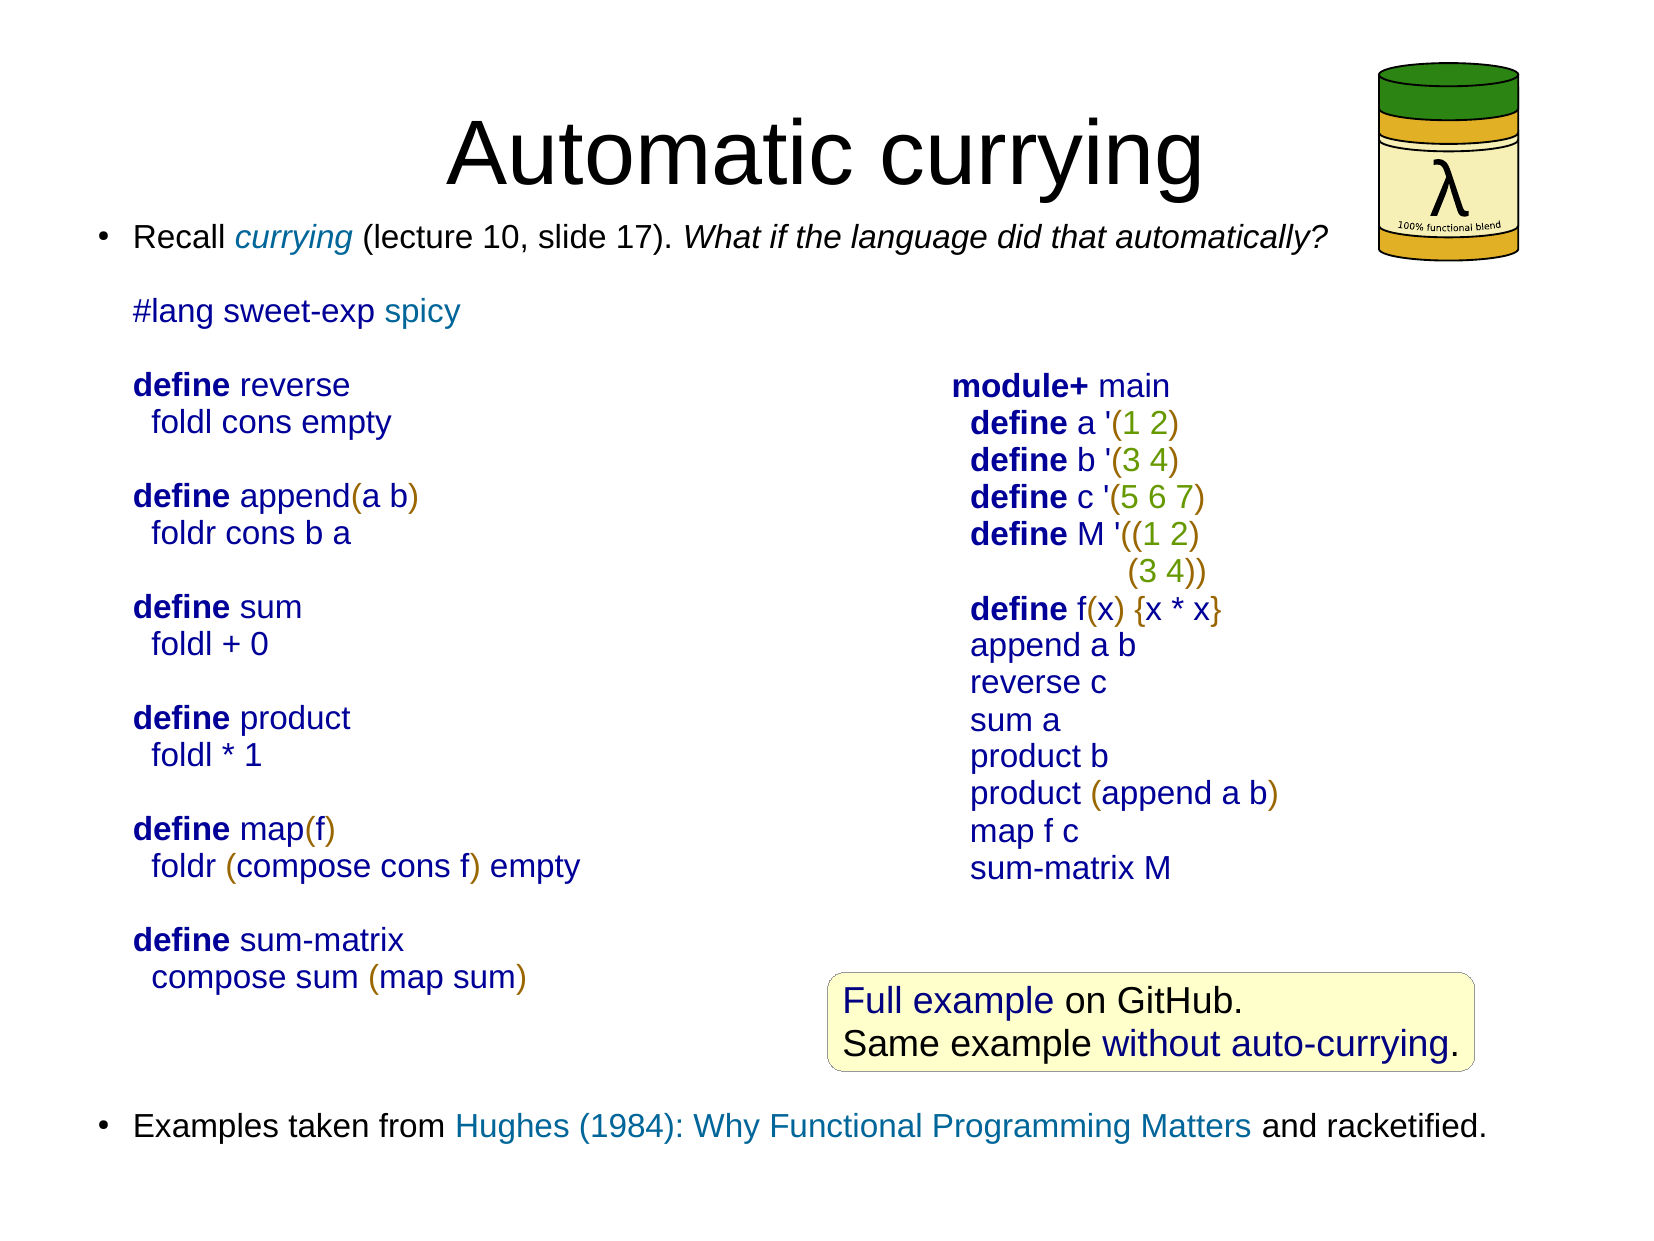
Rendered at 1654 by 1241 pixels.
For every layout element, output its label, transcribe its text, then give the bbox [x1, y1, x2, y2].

picture [1377, 62, 1520, 262]
text_box module+ main define a '(1 2) define b '(3 4) define c '(5 6 7) define M '((1 2) (3 4)) define f(x) {x * x} append a b reverse c sum a product b product (append a b) map f c sum-matrix M [936, 360, 1294, 901]
text_box Full example on GitHub. Same example without auto-currying. [827, 972, 1475, 1072]
text_box Recall currying (lecture 10, slide 17). What if the language did that automatically? #lang sweet-exp spicy define reverse foldl cons empty define append(a b) foldr cons b a define sum foldl + 0 define product foldl * 1 define map(f) foldr (compose cons f) empty define sum-matrix compose sum (map sum) Examples taken from Hughes (1984): Why Functional Programming Matters and racketified. [82, 211, 1561, 1206]
title Automatic currying [82, 49, 1571, 257]
